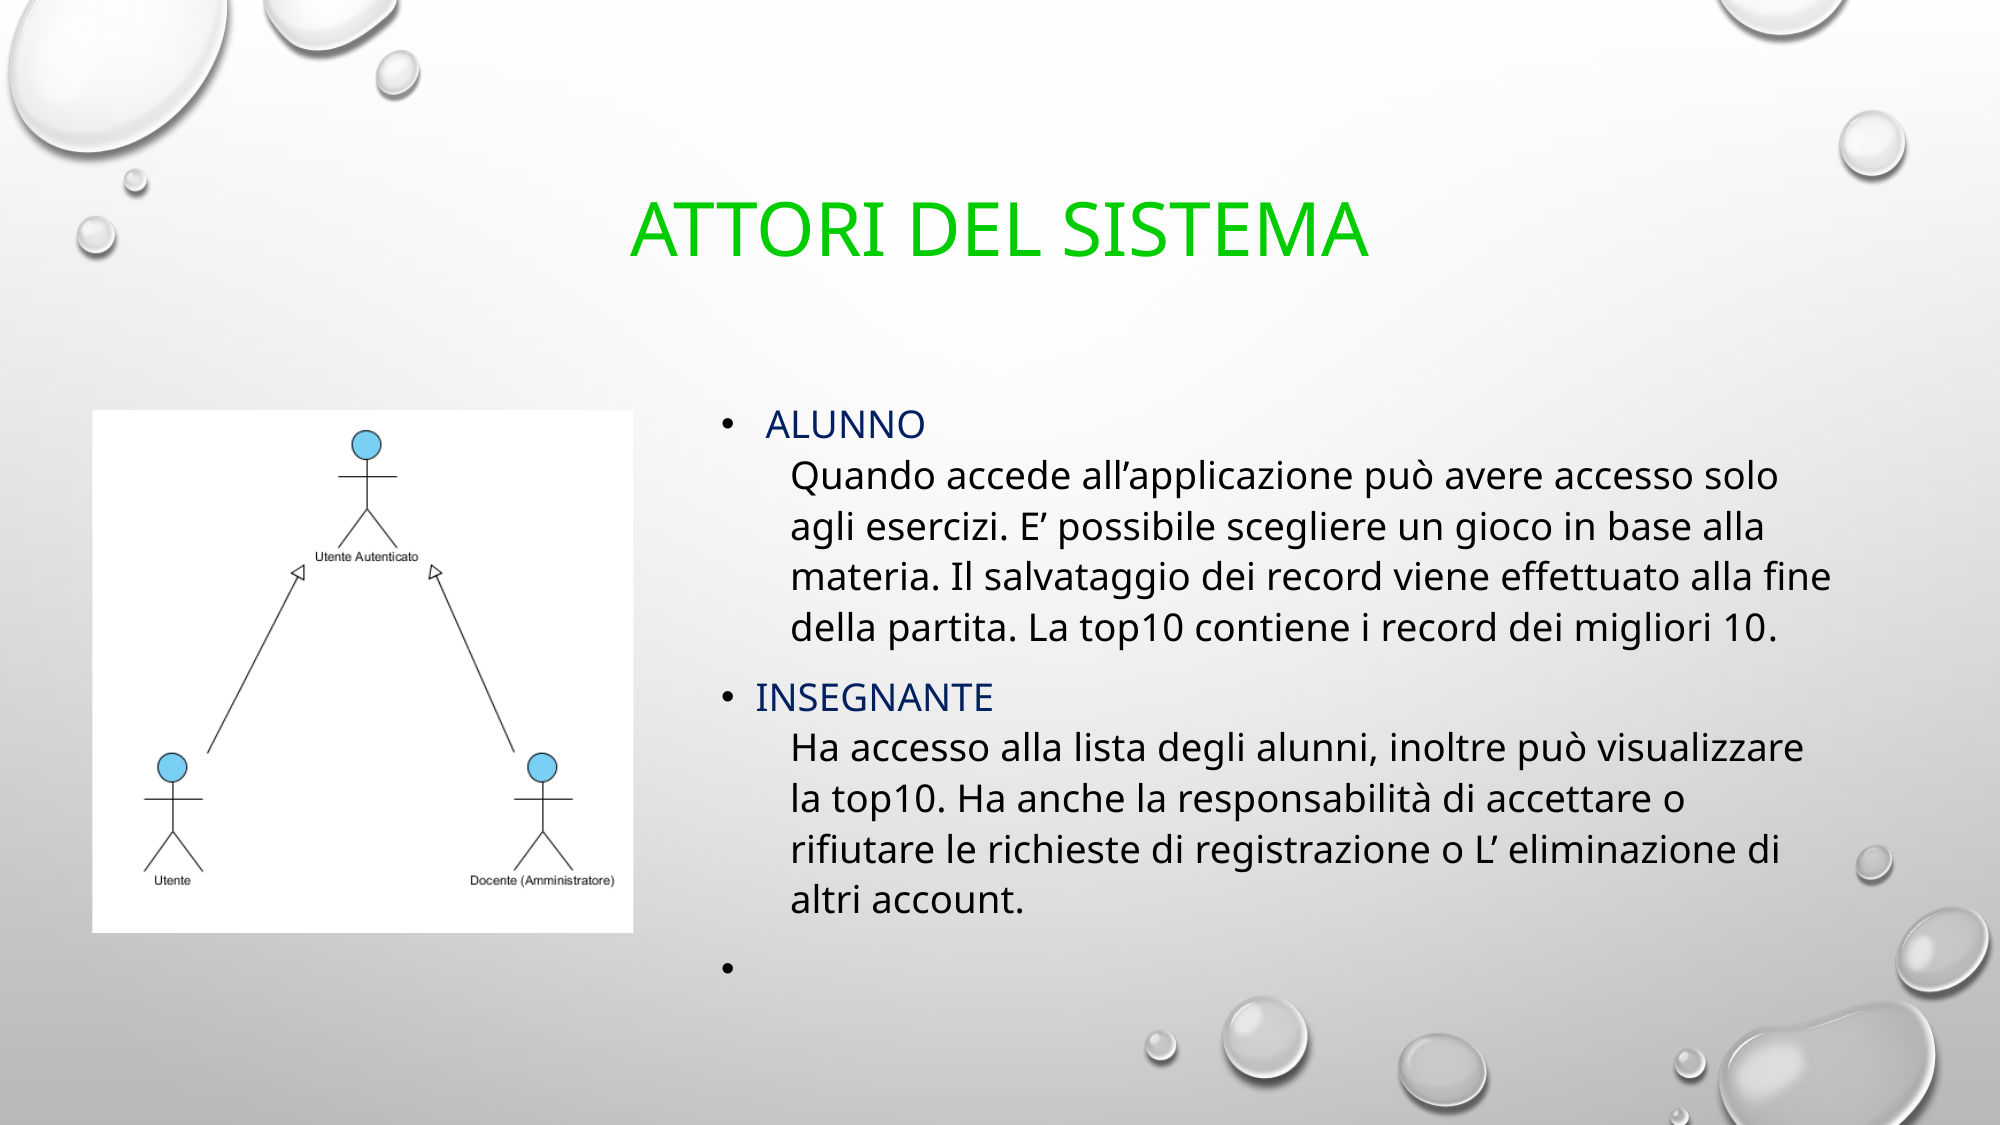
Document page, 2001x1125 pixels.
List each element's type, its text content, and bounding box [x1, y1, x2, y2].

list ALUNNO Quando accede all’applicazione può avere accesso solo agli esercizi. E’ possibile scegliere un gioco in base alla materia. Il salvataggio dei record viene effettuato alla fine della partita. La top10 contiene i record dei migliori 10. INSEGNANTE Ha accesso alla lista degli alunni, inoltre può visualizzare la top10. Ha anche la responsabilità di accettare o rifiutare le richieste di registrazione o L’ eliminazione di altri account. [706, 388, 1850, 950]
title Attori del sistema [149, 101, 1851, 364]
picture [92, 410, 634, 933]
